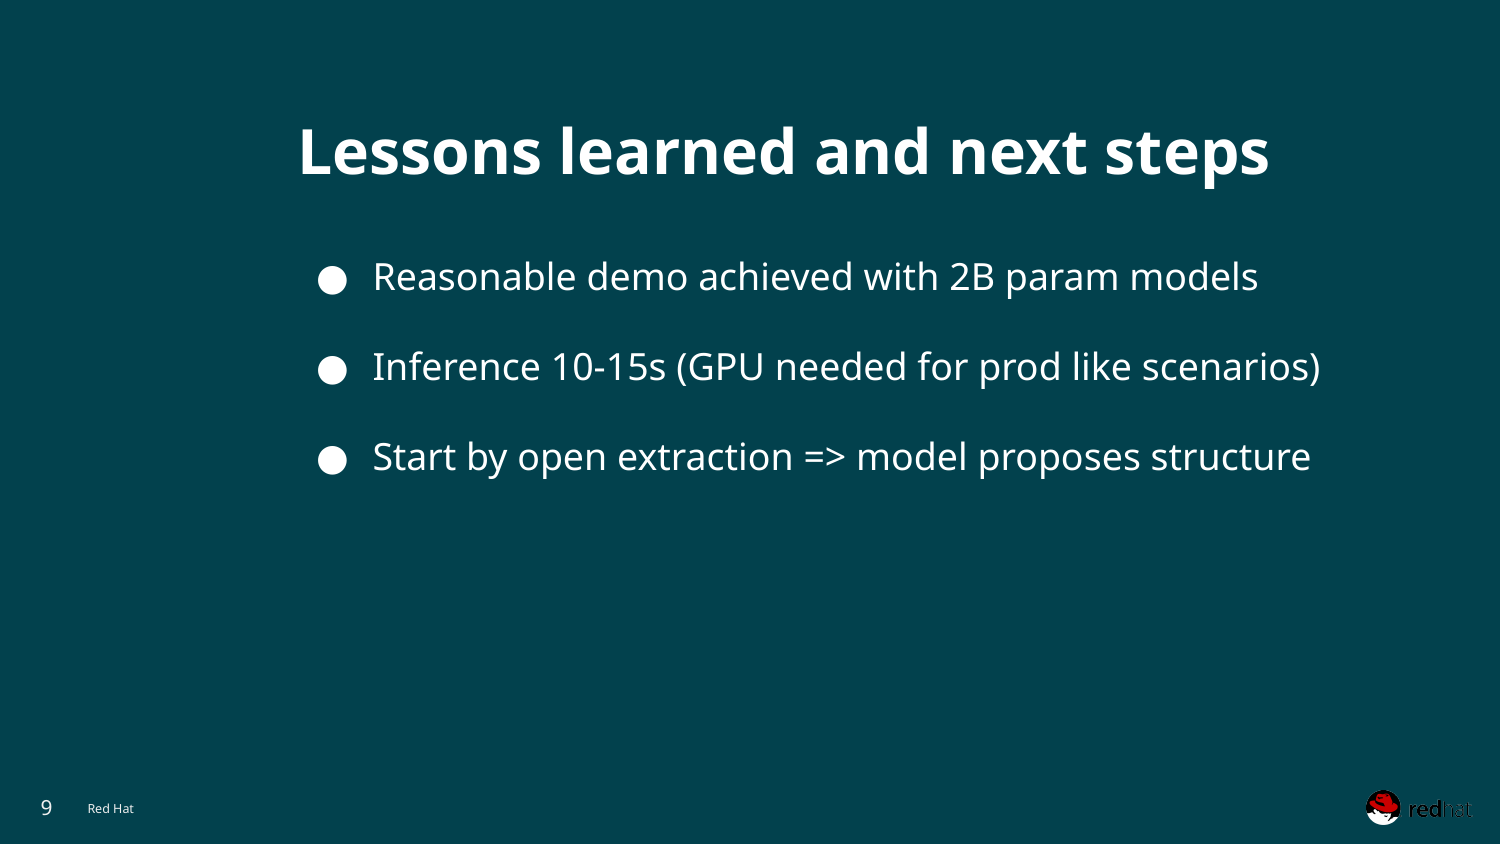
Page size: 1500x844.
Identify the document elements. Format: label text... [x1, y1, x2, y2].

picture [1366, 790, 1474, 825]
text_box Lessons learned and next steps [282, 96, 1445, 202]
text_box Reasonable demo achieved with 2B param models Inference 10-15s (GPU needed for prod like scenarios) Start by open extraction => model proposes structure [282, 238, 1359, 539]
slide_number <number> [16, 776, 77, 842]
